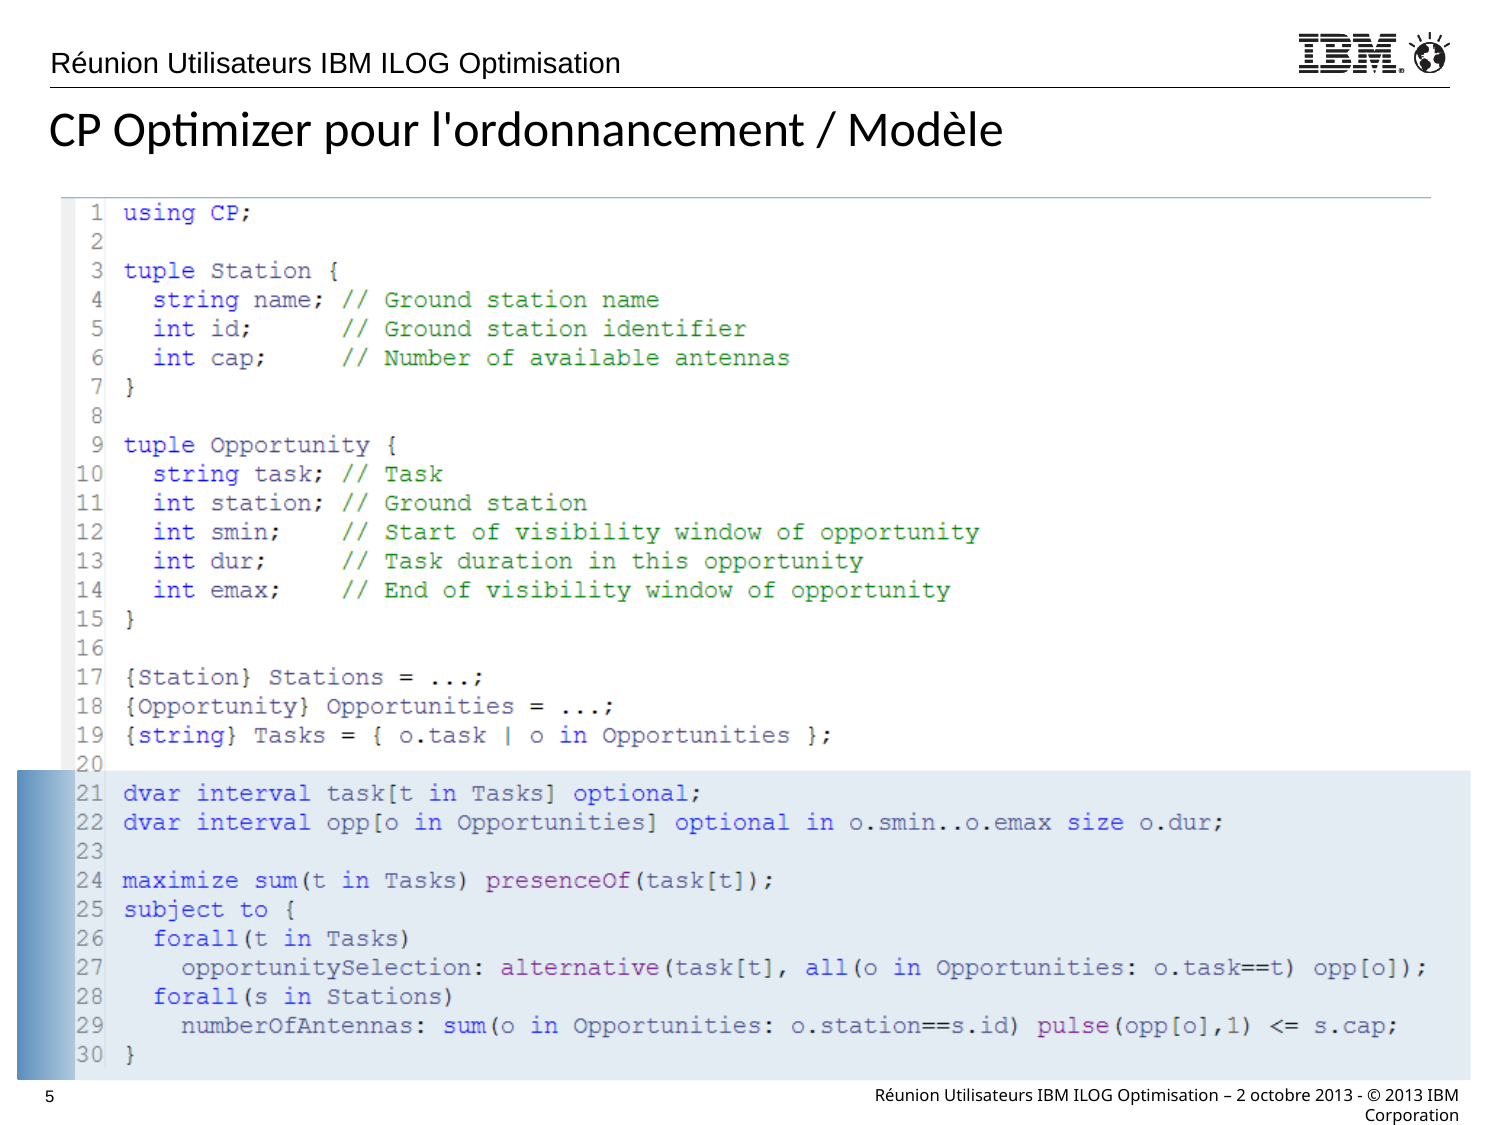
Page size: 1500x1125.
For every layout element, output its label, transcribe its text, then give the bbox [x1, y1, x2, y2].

text_box [17, 770, 1471, 1081]
title CP Optimizer pour l'ordonnancement / Modèle [34, 95, 1450, 200]
picture [1299, 32, 1450, 73]
picture [61, 197, 1431, 770]
slide_number <number> [29, 1081, 91, 1103]
